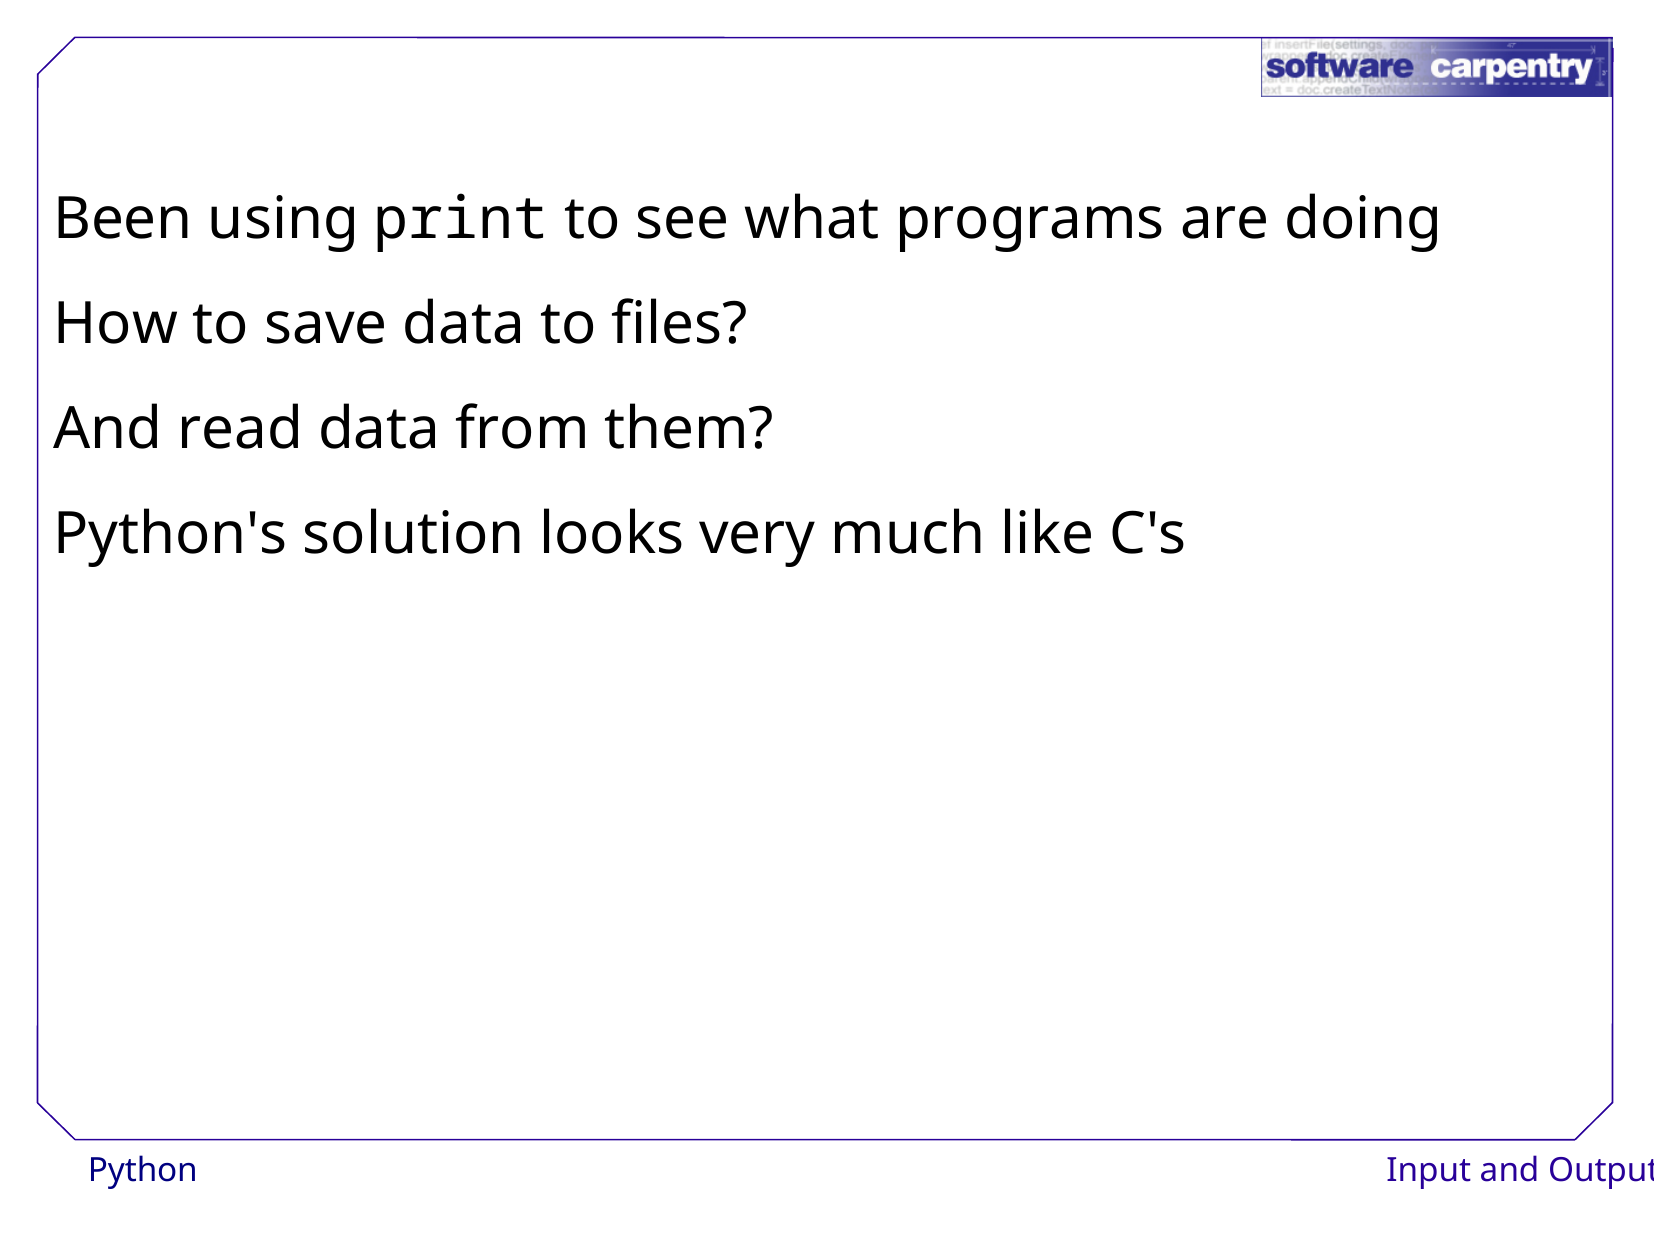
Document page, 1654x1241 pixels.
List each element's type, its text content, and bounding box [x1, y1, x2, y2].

text_box Been using print to see what programs are doing How to save data to files? And read data from them? Python's solution looks very much like C's [38, 137, 1608, 574]
picture [1261, 39, 1613, 97]
